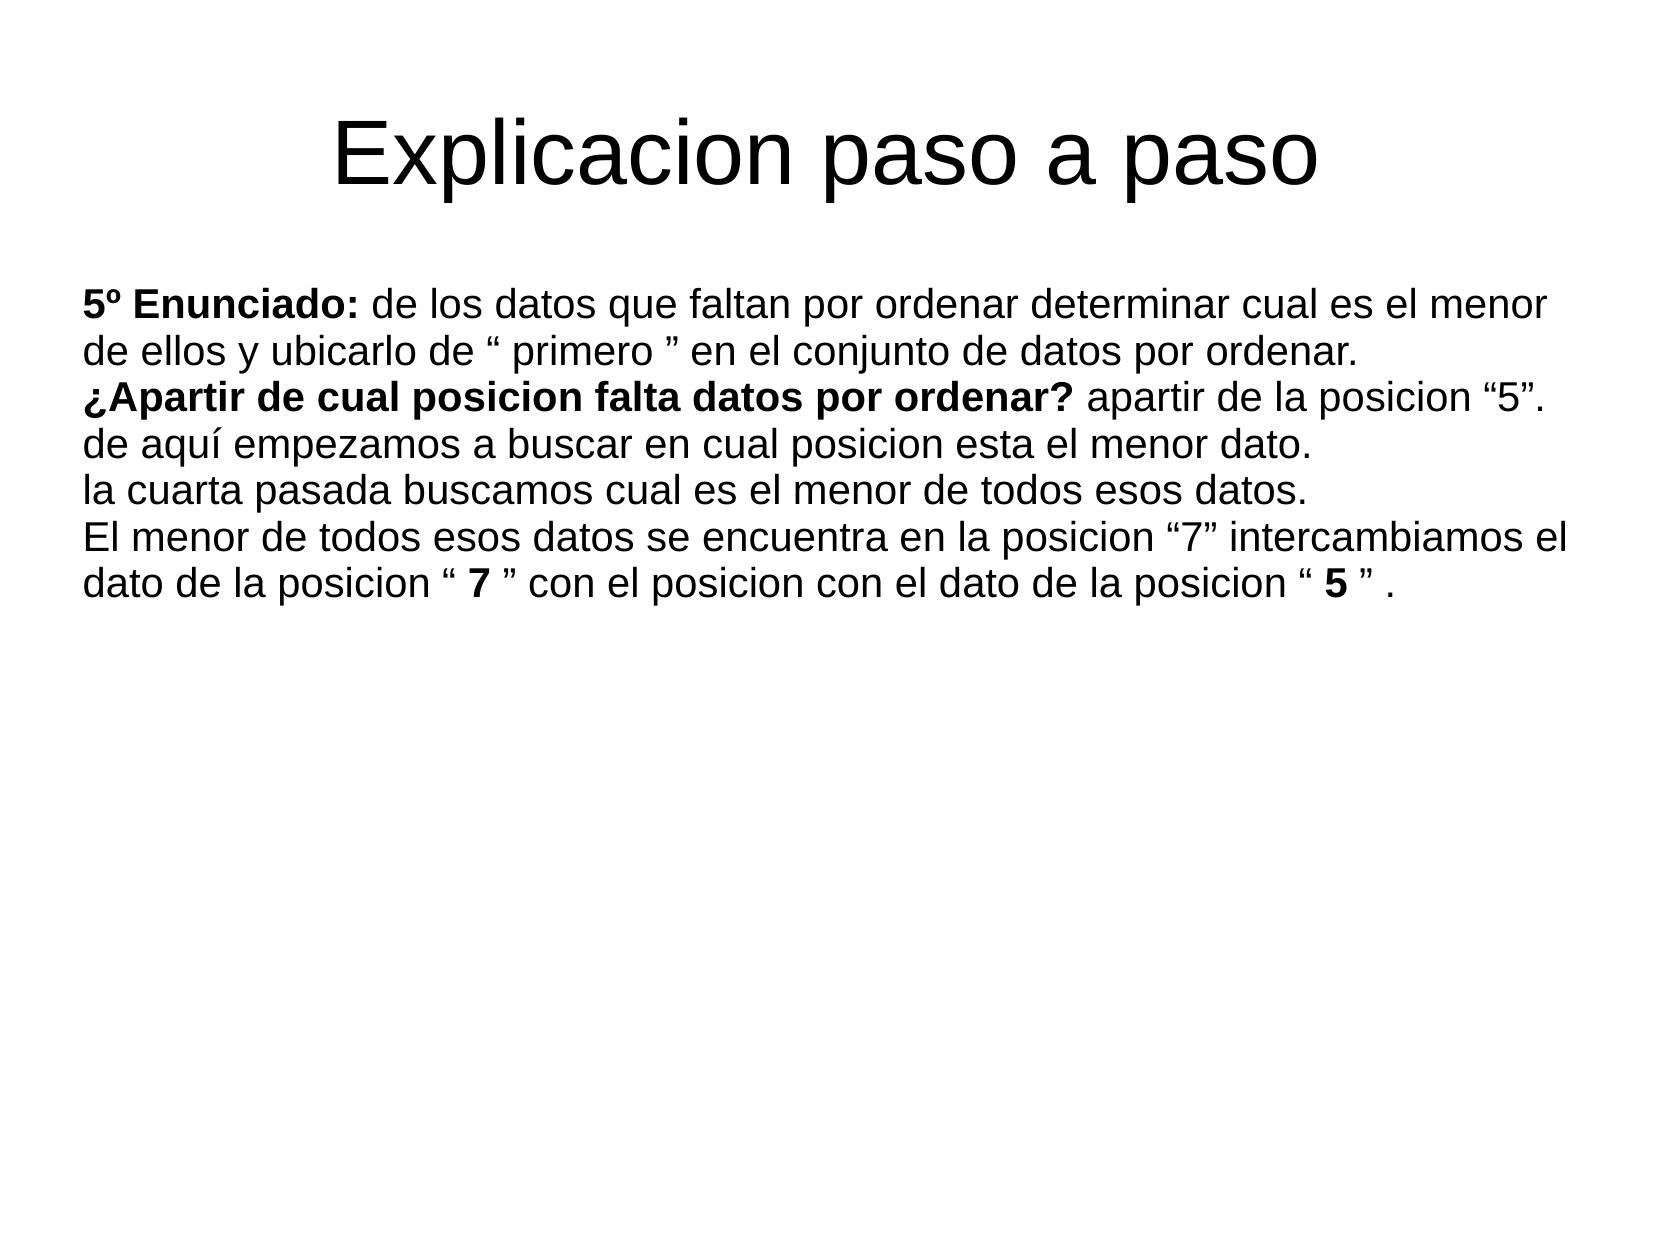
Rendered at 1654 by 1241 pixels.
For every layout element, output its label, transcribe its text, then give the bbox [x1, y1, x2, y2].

subtitle 5º Enunciado: de los datos que faltan por ordenar determinar cual es el menor de ellos y ubicarlo de “ primero ” en el conjunto de datos por ordenar. ¿Apartir de cual posicion falta datos por ordenar? apartir de la posicion “5”. de aquí empezamos a buscar en cual posicion esta el menor dato. la cuarta pasada buscamos cual es el menor de todos esos datos. El menor de todos esos datos se encuentra en la posicion “7” intercambiamos el dato de la posicion “ 7 ” con el posicion con el dato de la posicion “ 5 ” . [82, 276, 1571, 1122]
title Explicacion paso a paso [82, 49, 1571, 257]
